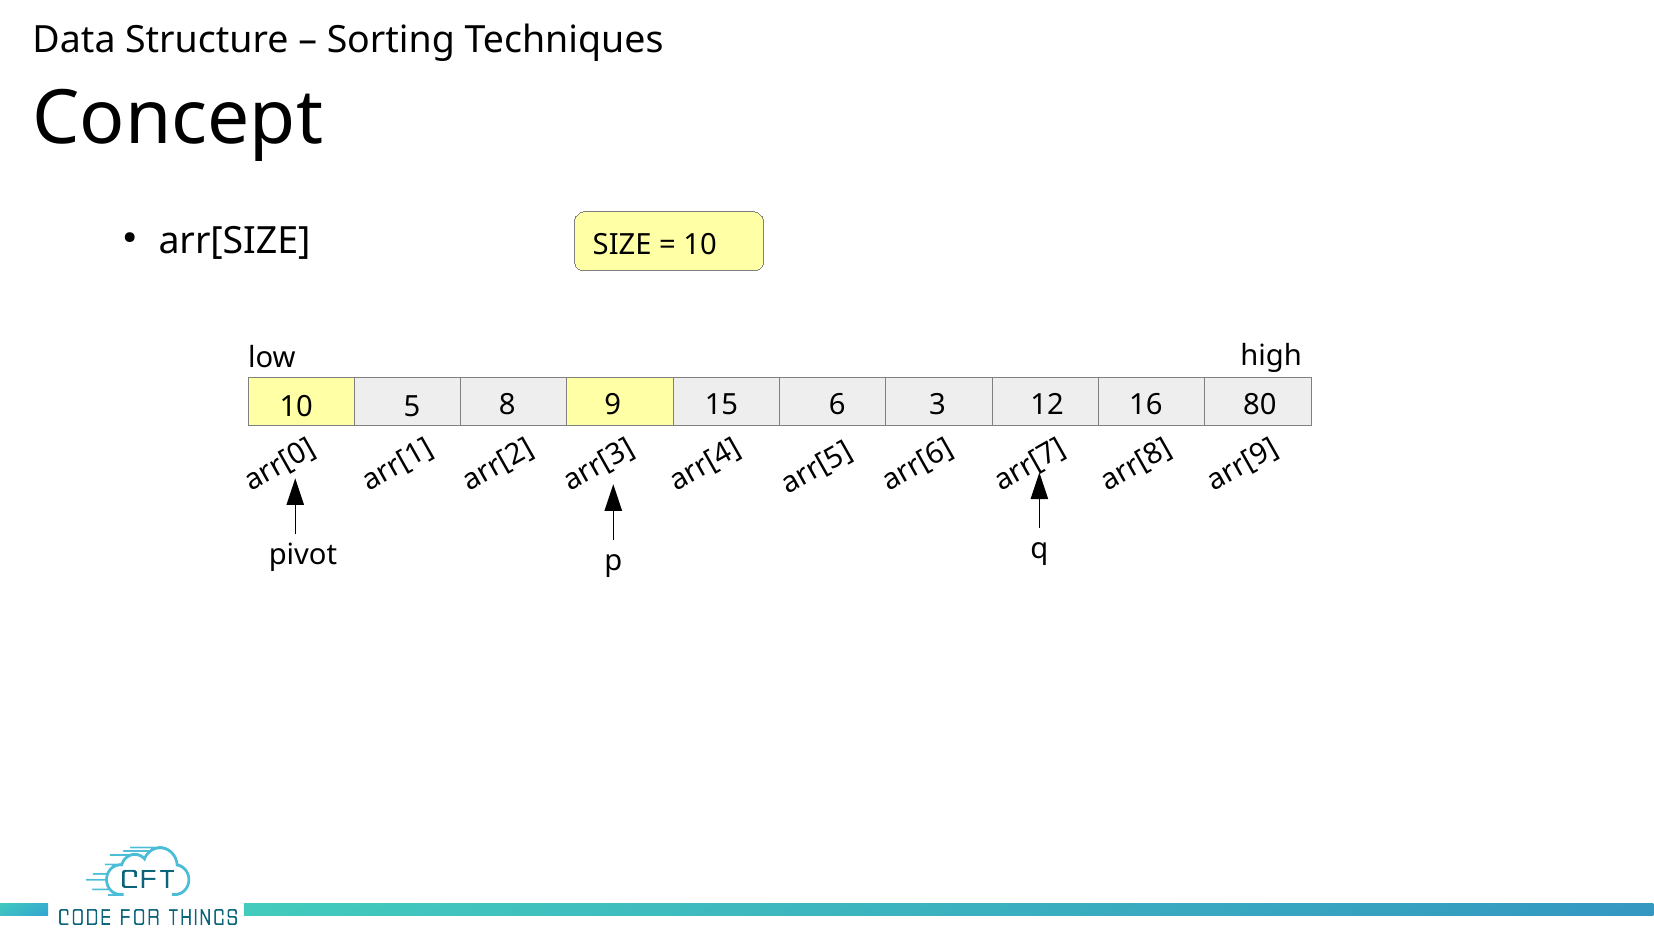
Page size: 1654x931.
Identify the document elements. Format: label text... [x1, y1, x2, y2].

text_box 15 [690, 376, 762, 426]
text_box p [589, 531, 638, 581]
text_box arr[3] [537, 426, 680, 517]
text_box high [1225, 327, 1329, 377]
text_box [1296, 377, 1312, 426]
text_box pivot [253, 525, 358, 575]
text_box [574, 211, 764, 271]
text_box [762, 377, 814, 426]
text_box arr[7] [971, 404, 1111, 517]
title Data Structure – Sorting Techniques Concept [32, 12, 1184, 166]
text_box 9 [589, 376, 657, 426]
text_box [1182, 377, 1228, 426]
text_box SIZE = 10 [577, 215, 758, 265]
text_box arr[8] [1079, 401, 1213, 517]
text_box [438, 377, 484, 426]
text_box 10 [264, 378, 332, 428]
text_box arr[9] [1181, 405, 1323, 517]
text_box arr[0] [218, 426, 360, 517]
text_box 12 [1015, 376, 1083, 426]
text_box q [1015, 519, 1064, 569]
text_box 16 [1114, 376, 1182, 426]
text_box [657, 377, 690, 426]
text_box 8 [484, 376, 551, 426]
text_box arr[5] [756, 404, 898, 520]
text_box [332, 377, 388, 426]
picture [59, 846, 237, 925]
text_box arr[1] [336, 401, 473, 517]
text_box [1083, 377, 1114, 426]
text_box [963, 377, 1015, 426]
text_box arr[4] [647, 411, 786, 517]
text_box 5 [388, 377, 438, 428]
text_box 6 [814, 376, 863, 426]
text_box [863, 377, 914, 426]
text_box 3 [914, 376, 963, 426]
text_box [248, 378, 264, 426]
text_box arr[6] [863, 401, 999, 517]
text_box [551, 377, 589, 426]
text_box arr[2] [437, 404, 574, 517]
text_box arr[SIZE] [108, 205, 353, 272]
text_box low [233, 328, 337, 378]
text_box 80 [1228, 377, 1296, 426]
